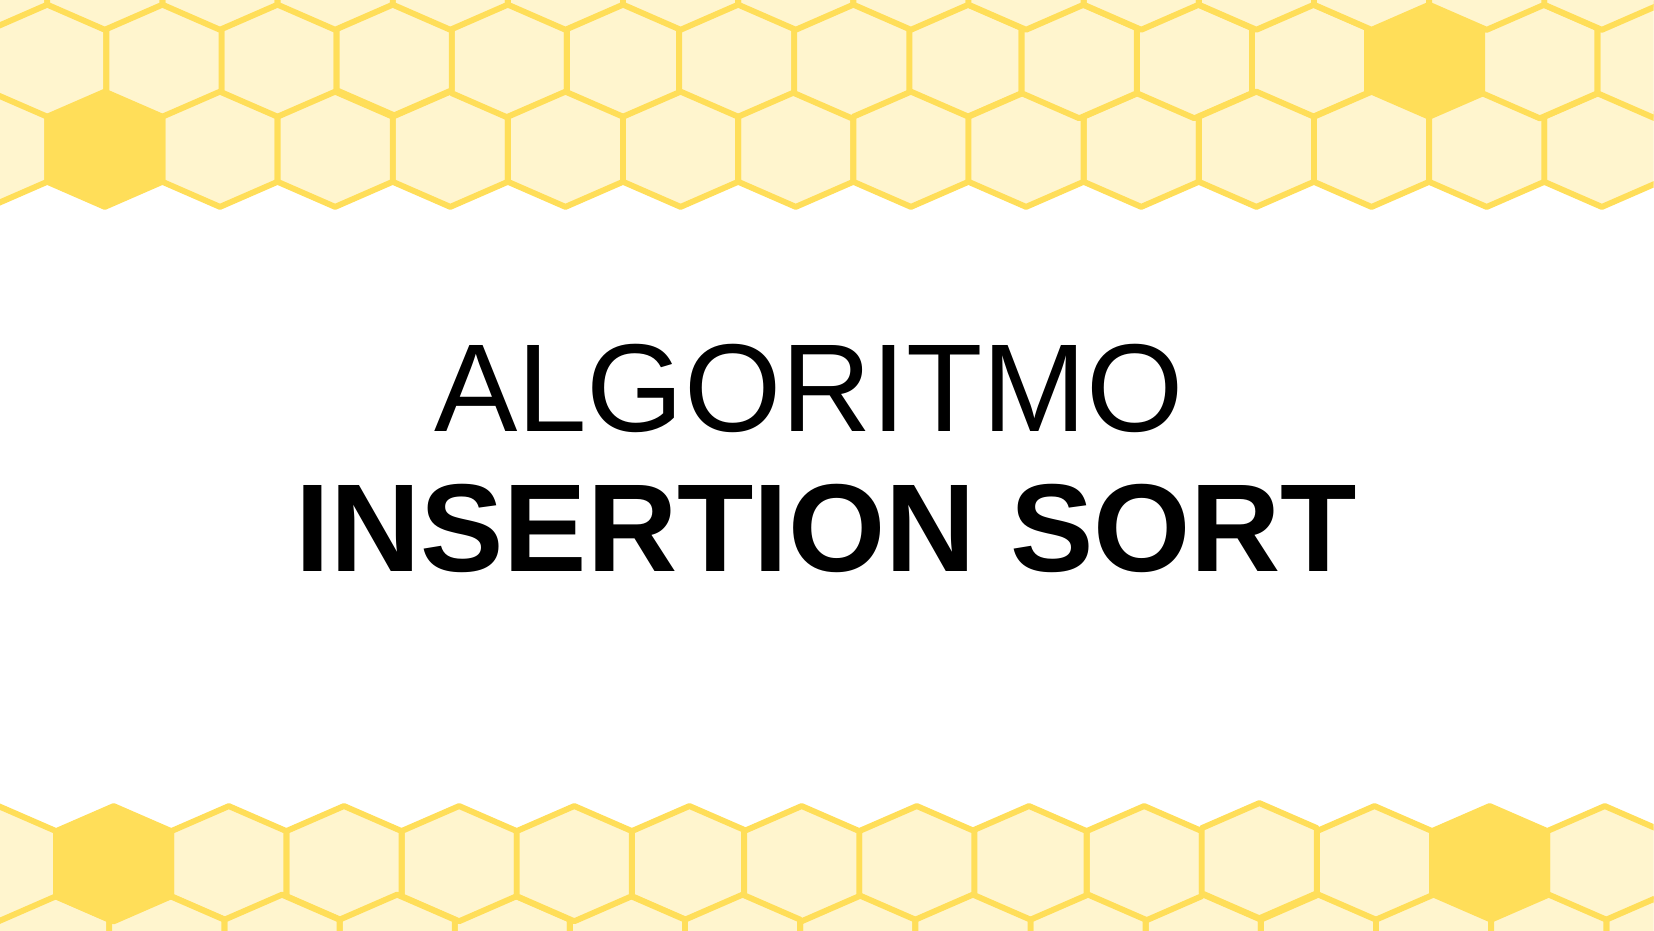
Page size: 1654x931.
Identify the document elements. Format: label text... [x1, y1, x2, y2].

title ALGORITMO INSERTION SORT [88, 317, 1565, 598]
